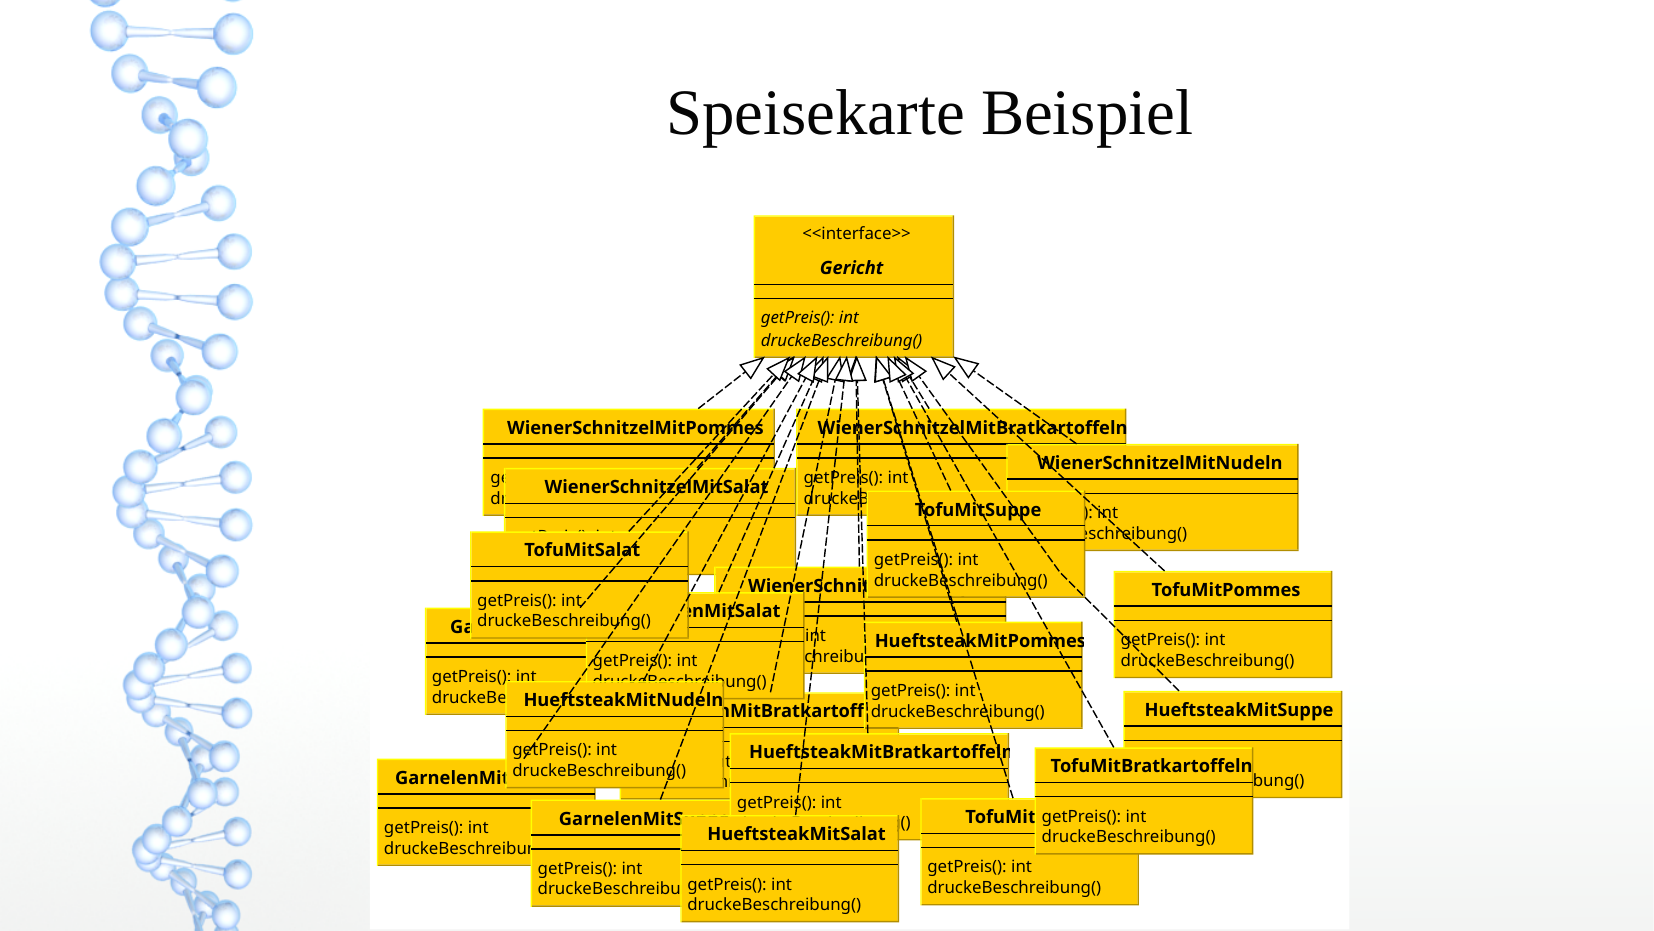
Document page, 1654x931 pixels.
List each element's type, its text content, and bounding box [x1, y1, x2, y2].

picture [0, 0, 1654, 931]
title Speisekarte Beispiel [265, 35, 1595, 189]
